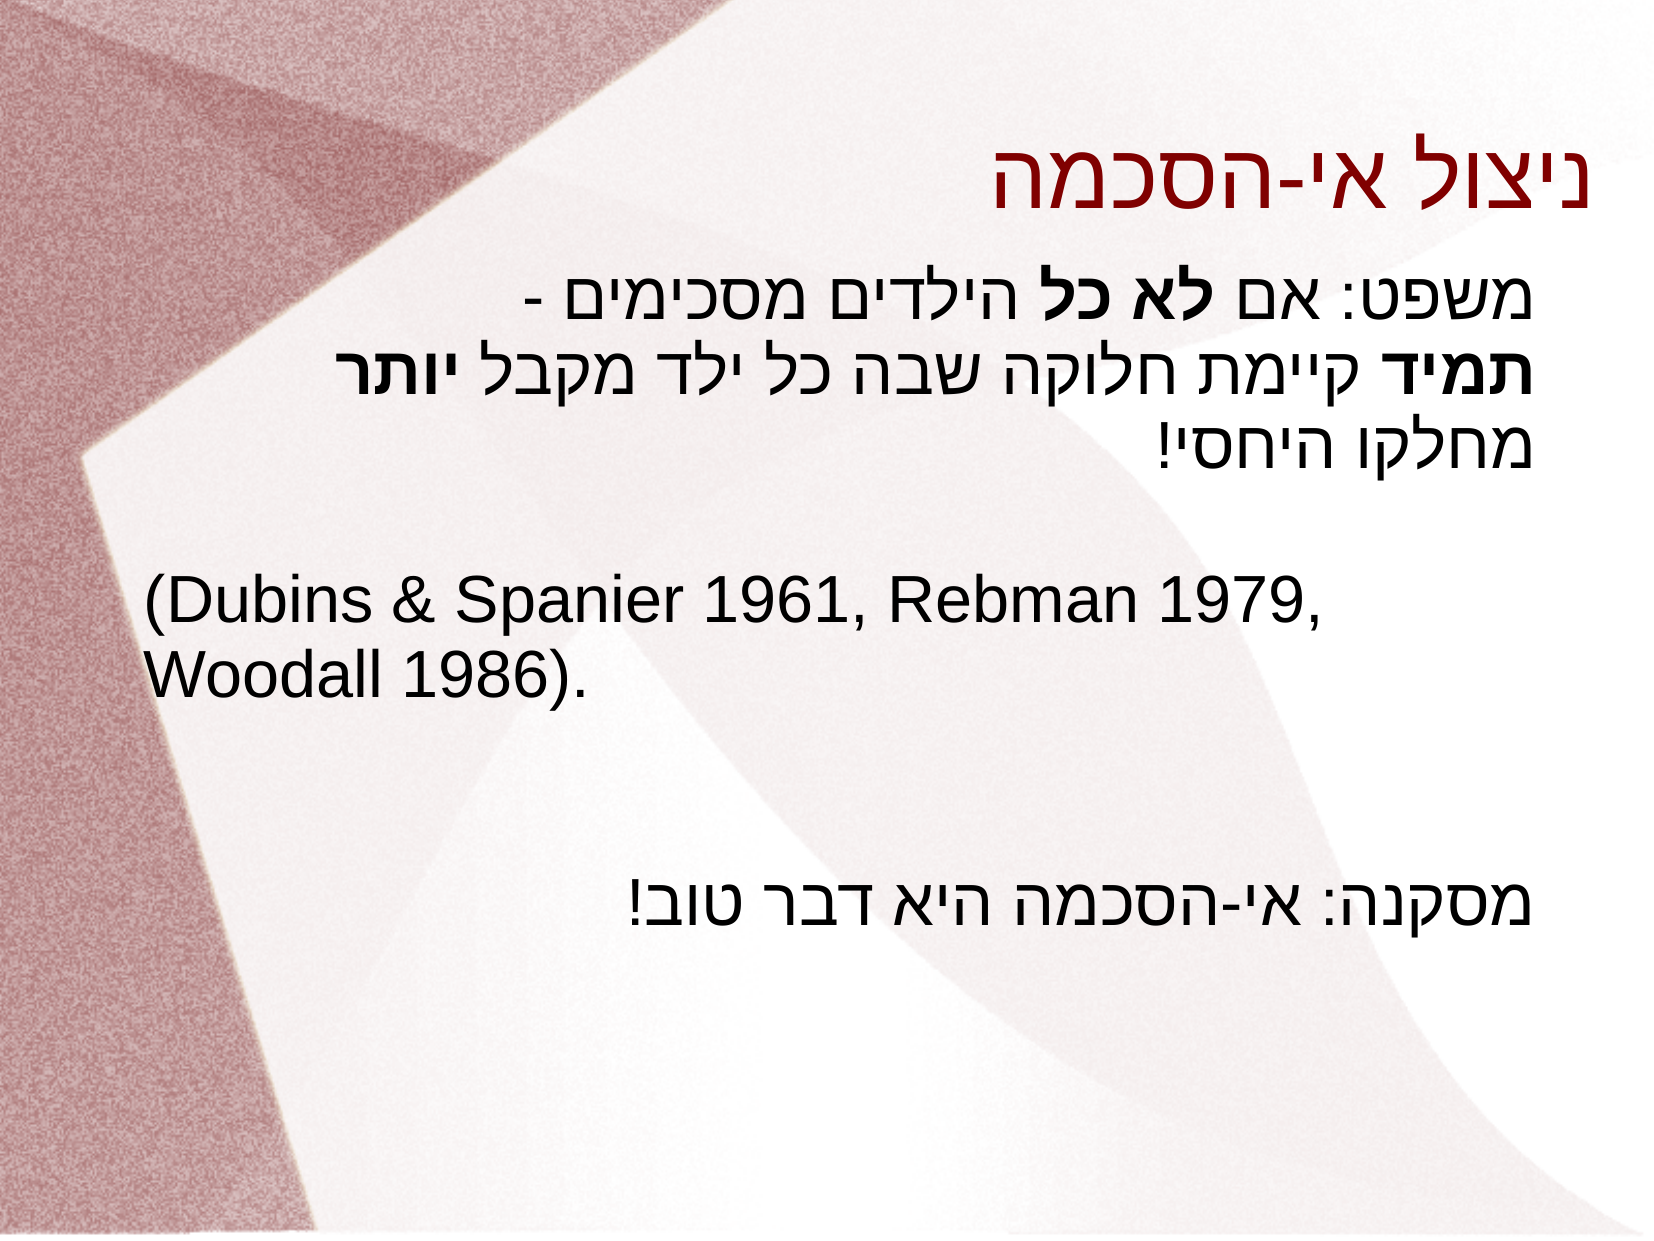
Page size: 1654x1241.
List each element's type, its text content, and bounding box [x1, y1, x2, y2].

text_box משפט: אם לא כל הילדים מסכימים - תמיד קיימת חלוקה שבה כל ילד מקבל יותר מחלקו היחסי! [129, 245, 1552, 501]
text_box (Dubins & Spanier 1961, Rebman 1979, Woodall 1986). [129, 548, 1552, 804]
picture [0, 0, 1654, 1241]
text_box מסקנה: אי-הסכמה היא דבר טוב! [129, 851, 1552, 956]
title ניצול אי-הסכמה [273, 71, 1596, 279]
